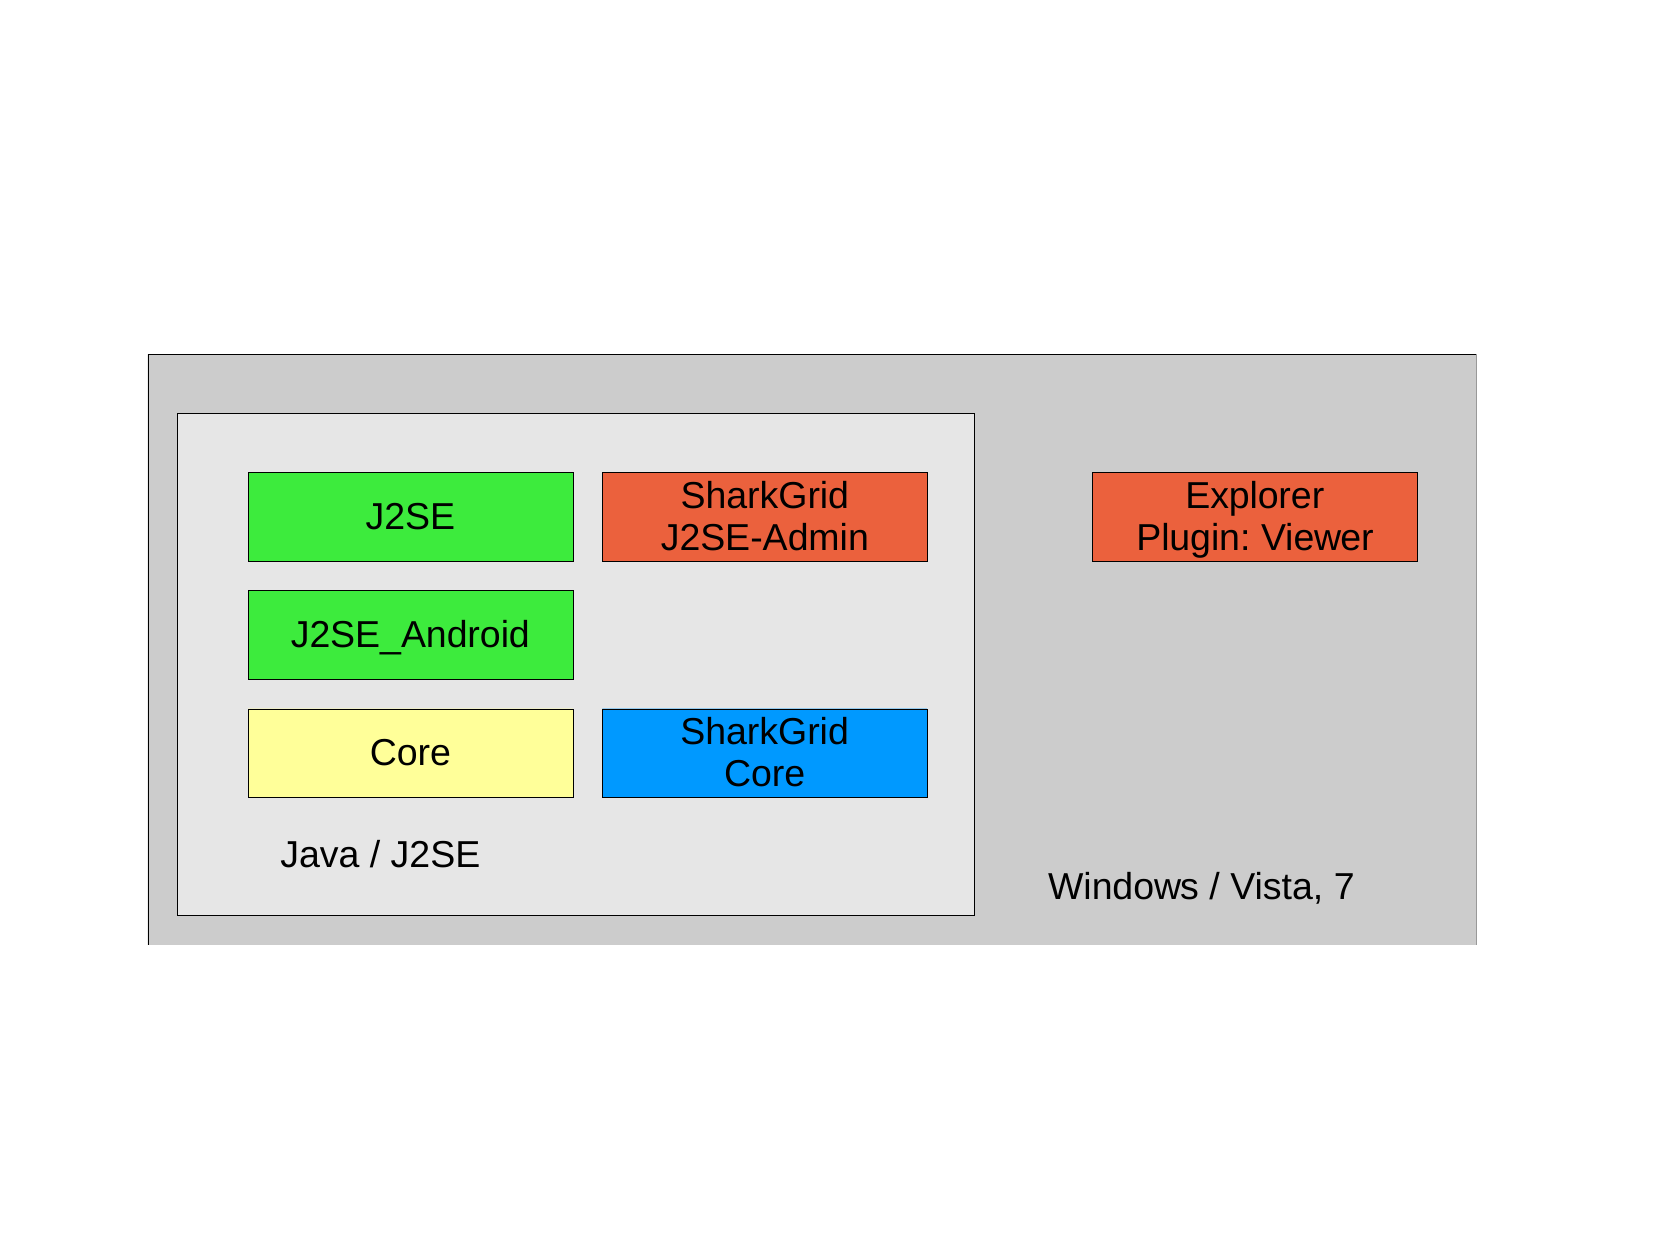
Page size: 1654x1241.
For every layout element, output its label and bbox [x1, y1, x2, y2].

picture [147, 354, 1477, 945]
